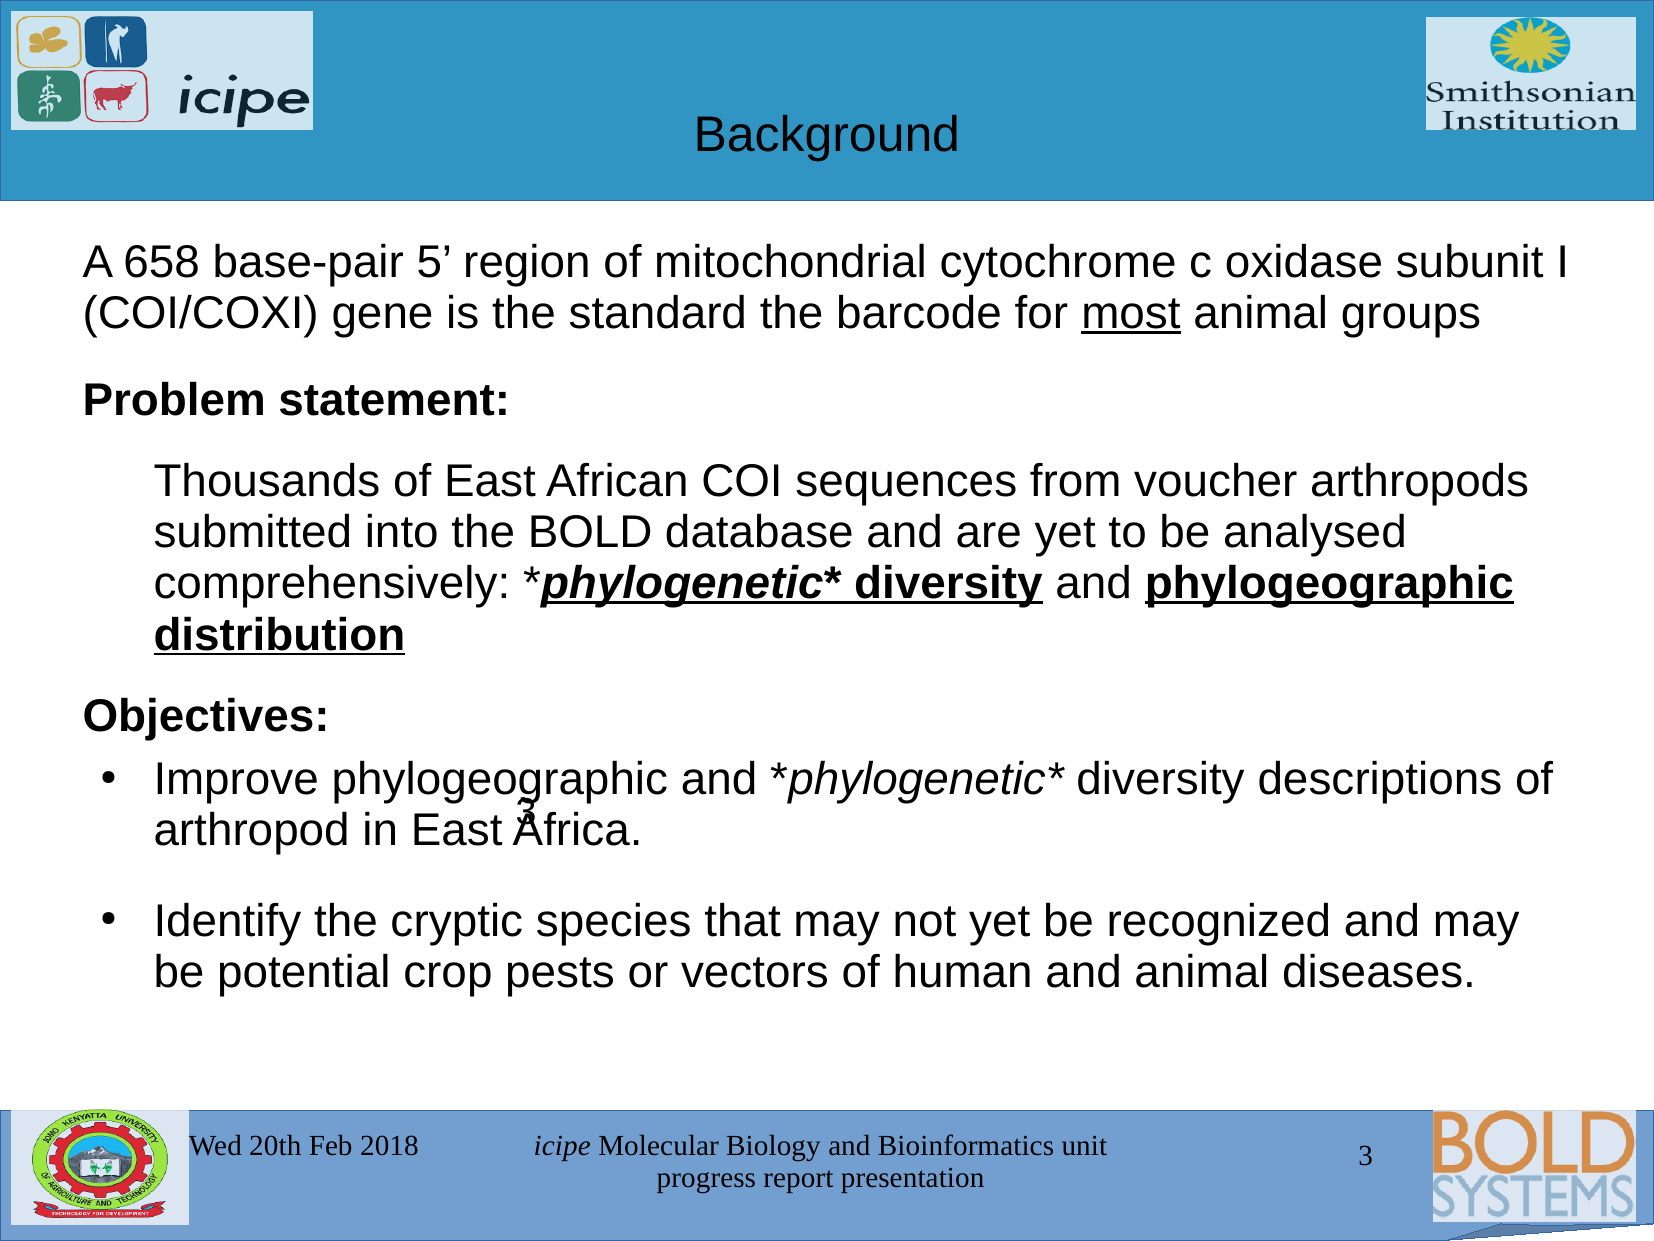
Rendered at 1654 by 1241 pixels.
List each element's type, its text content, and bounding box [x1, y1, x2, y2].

picture [11, 11, 313, 130]
title Background [82, 73, 1571, 195]
list A 658 base-pair 5’ region of mitochondrial cytochrome c oxidase subunit I (COI/COXI) gene is the standard the barcode for most animal groups Problem statement: Thousands of East African COI sequences from voucher arthropods submitted into the BOLD database and are yet to be analysed comprehensively: *phylogenetic* diversity and phylogeographic distribution Objectives: Improve phylogeographic and *phylogenetic* diversity descriptions of arthropod in East Africa. Identify the cryptic species that may not yet be recognized and may be potential crop pests or vectors of human and animal diseases. [82, 236, 1571, 1087]
picture [1426, 17, 1636, 130]
text_box <number> [500, 783, 1160, 854]
table_cell [11, 1104, 189, 1110]
